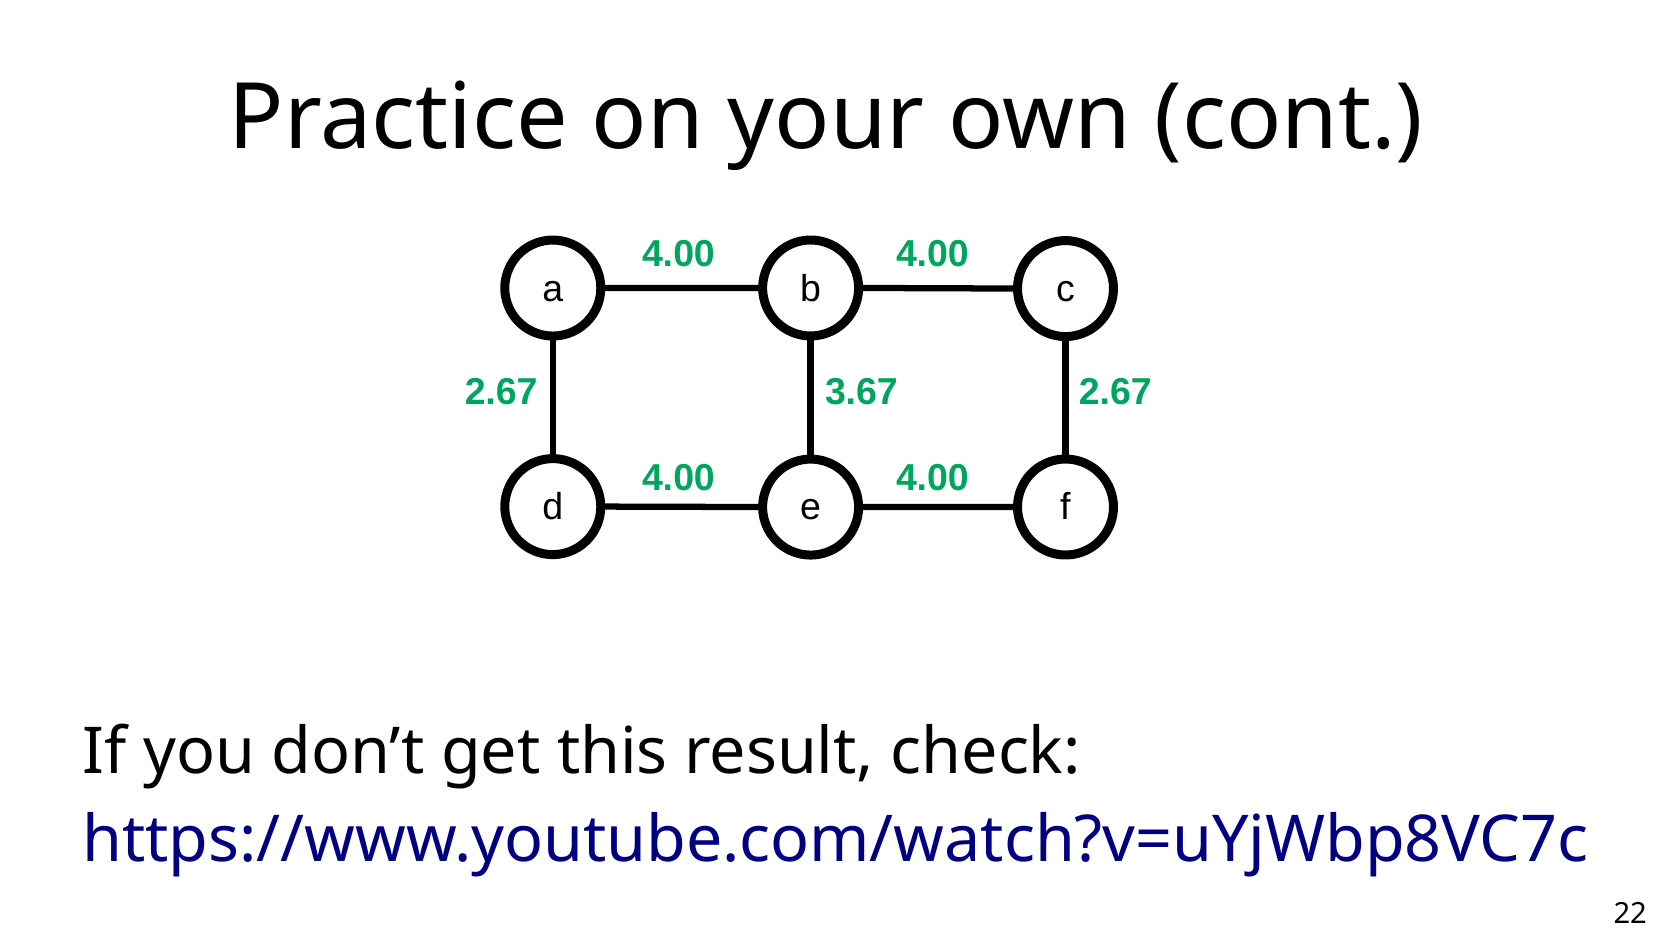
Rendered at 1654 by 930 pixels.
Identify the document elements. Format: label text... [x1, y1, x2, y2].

text_box b [762, 240, 859, 336]
title Practice on your own (cont.) [82, 1, 1571, 225]
text_box a [504, 240, 601, 336]
text_box 2.67 [1064, 363, 1167, 420]
text_box f [1017, 459, 1114, 556]
list If you don’t get this result, check: https://www.youtube.com/watch?v=uYjWbp8VC7c [82, 705, 1606, 886]
text_box 2.67 [450, 363, 553, 420]
text_box 4.00 [881, 449, 984, 507]
text_box c [1017, 240, 1114, 337]
text_box 4.00 [627, 449, 730, 507]
text_box 4.00 [881, 225, 984, 282]
text_box 3.67 [810, 363, 913, 420]
text_box d [504, 458, 601, 555]
text_box 4.00 [627, 225, 730, 282]
text_box e [762, 459, 859, 556]
